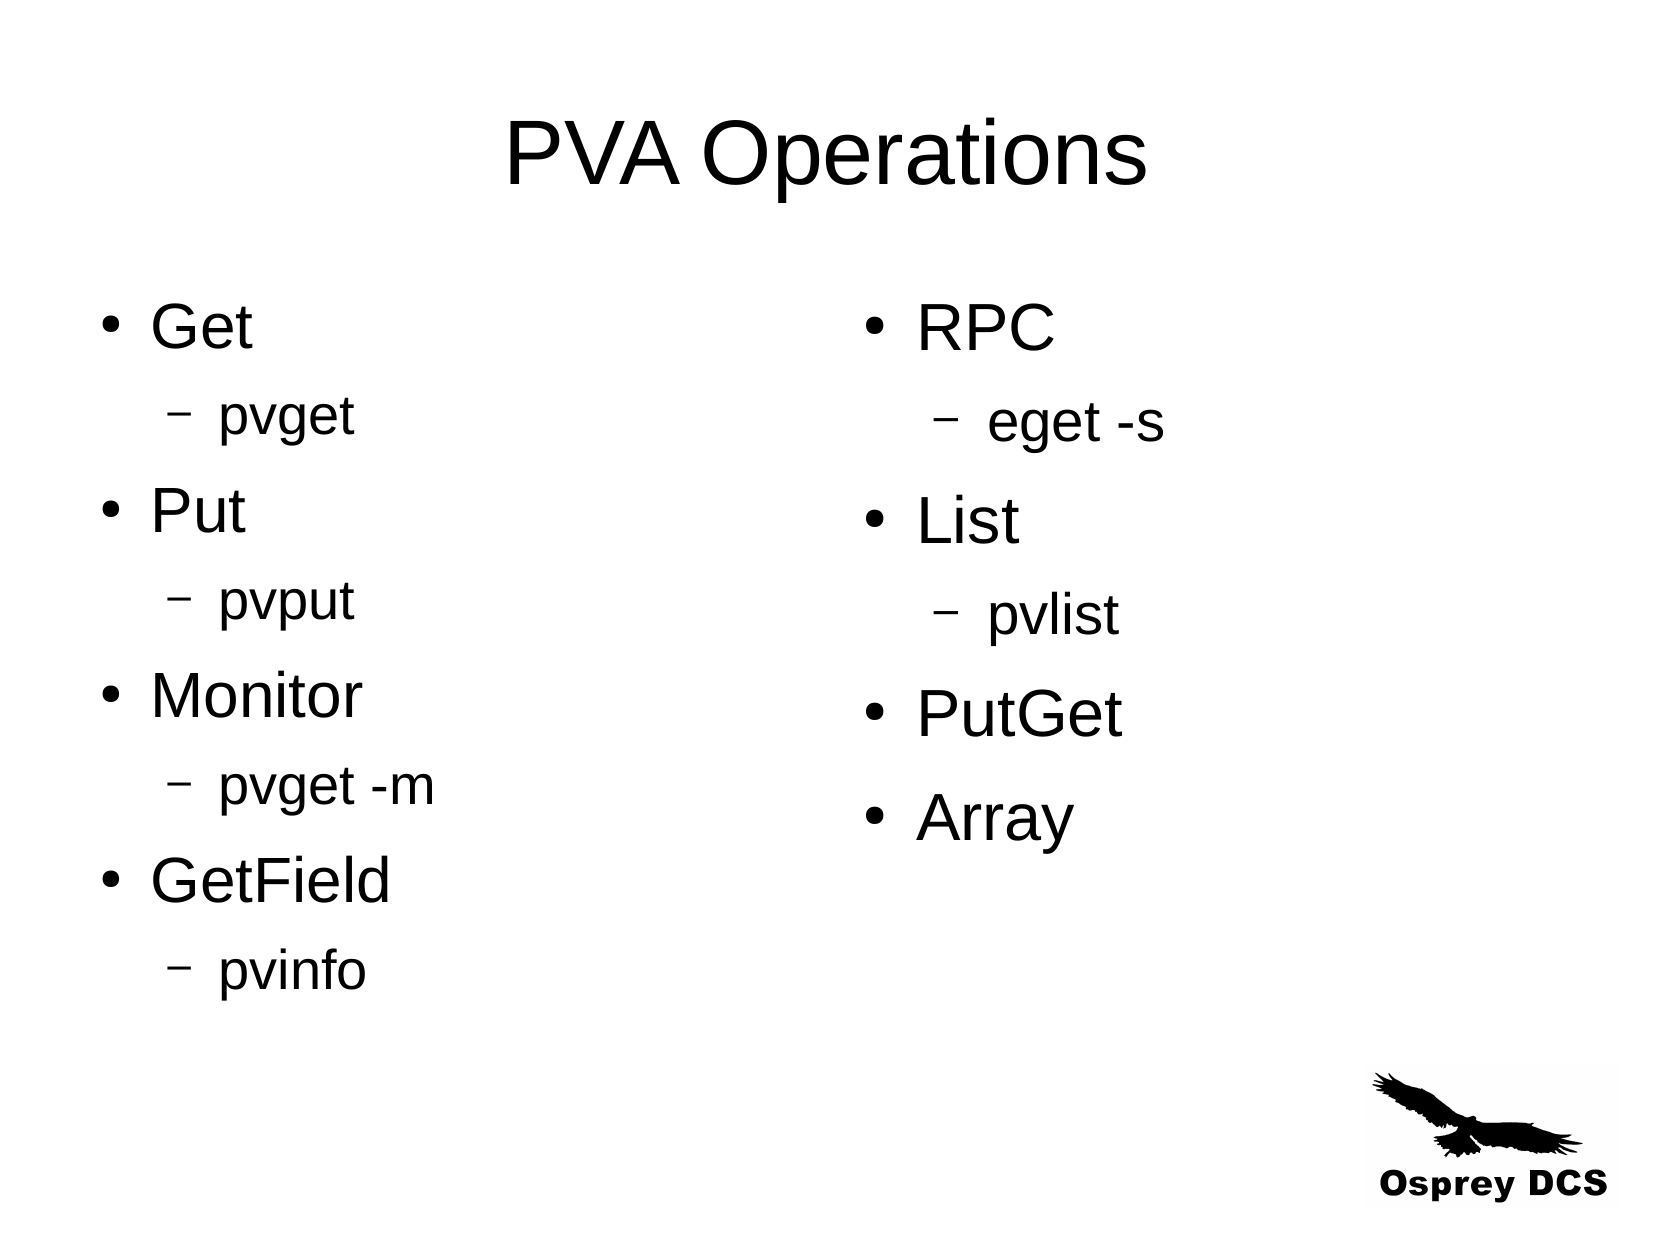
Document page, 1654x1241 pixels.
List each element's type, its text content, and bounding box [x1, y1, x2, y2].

list Get pvget Put pvput Monitor pvget -m GetField pvinfo [82, 290, 809, 1010]
list RPC eget -s List pvlist PutGet Array [845, 290, 1572, 1010]
picture [1364, 1064, 1620, 1208]
title PVA Operations [82, 49, 1571, 257]
